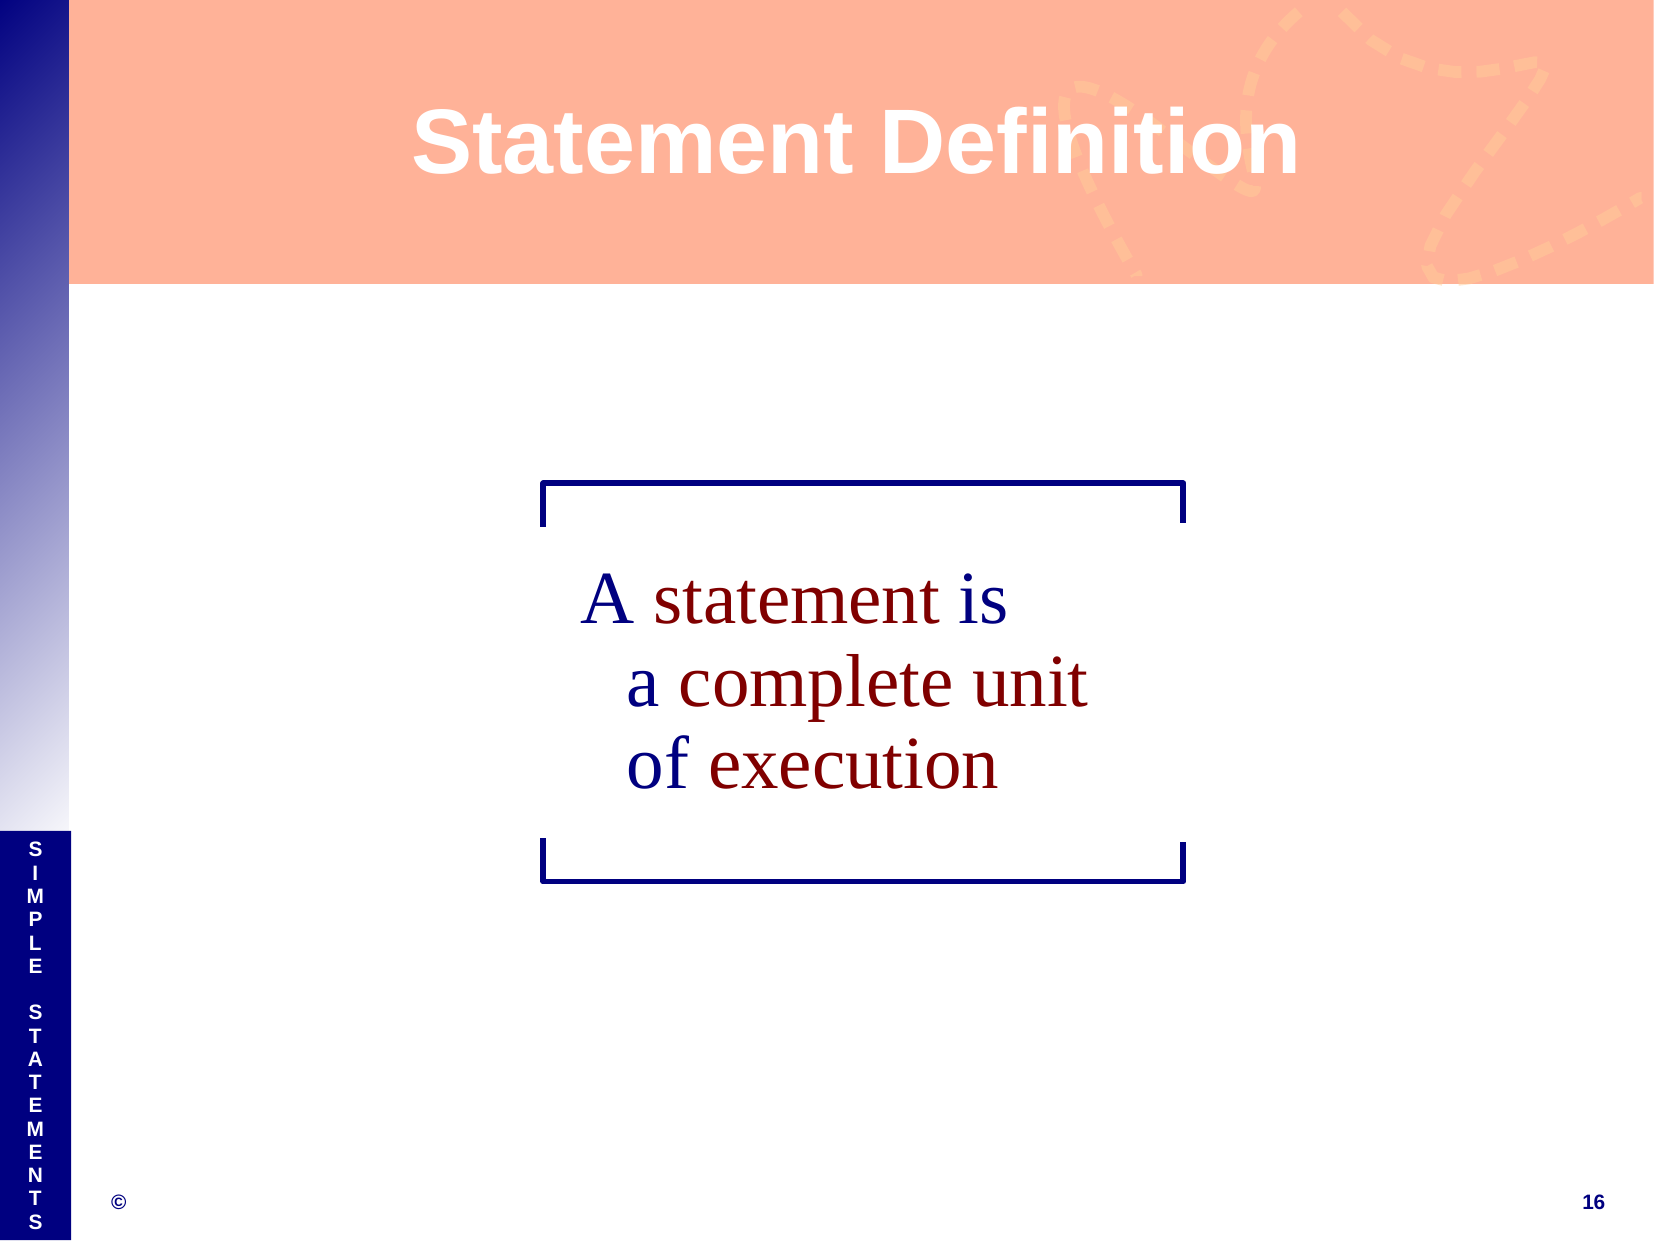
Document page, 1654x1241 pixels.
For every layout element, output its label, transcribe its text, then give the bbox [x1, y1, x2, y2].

text_box A statement is a complete unit of execution [554, 454, 1172, 908]
text_box S I M P L E S T A T E M E N T S [0, 830, 71, 1241]
title Statement Definition [97, 37, 1617, 246]
